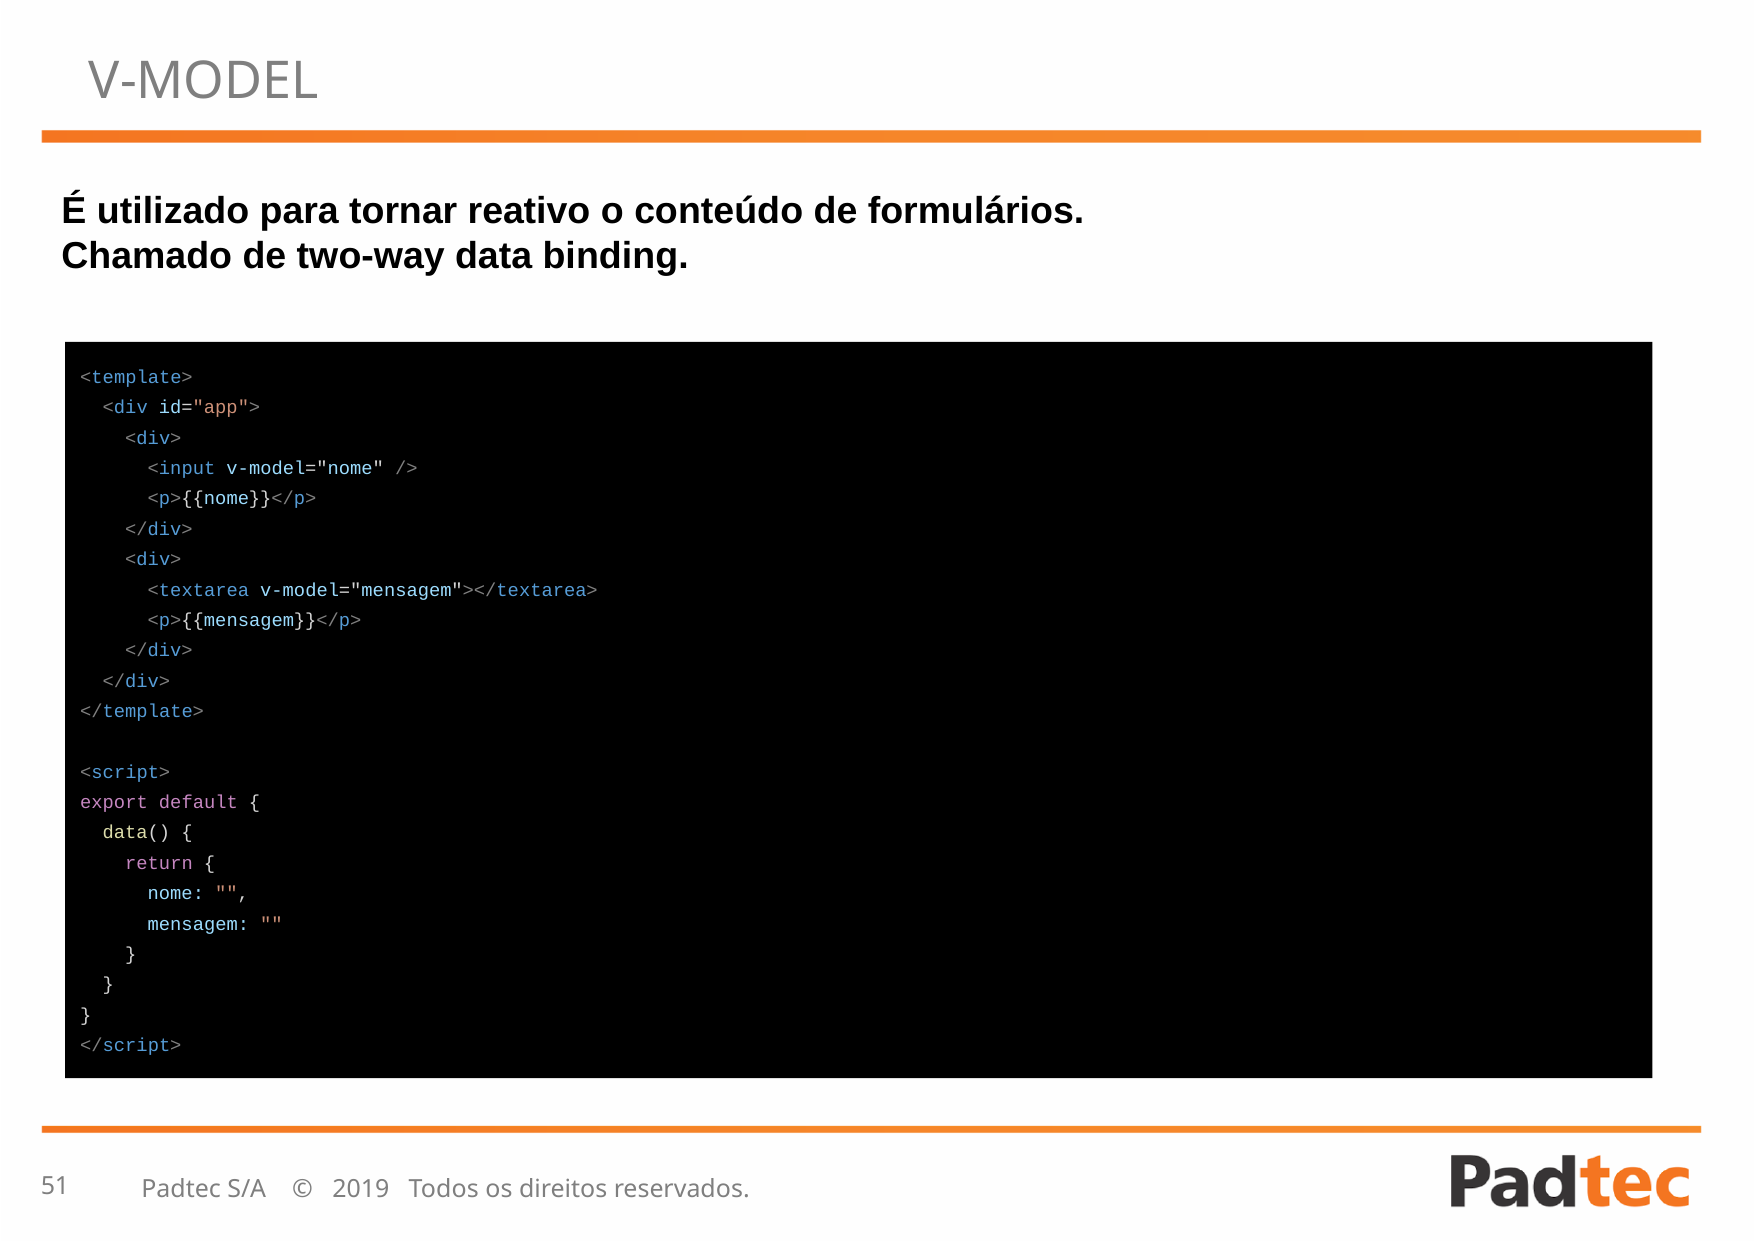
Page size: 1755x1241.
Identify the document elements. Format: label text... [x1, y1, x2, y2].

picture [0, 0, 1755, 1241]
text_box É utilizado para tornar reativo o conteúdo de formulários. Chamado de two-way data binding. [46, 171, 1688, 296]
title V-MODEL [73, 29, 1653, 127]
text_box <template> <div id="app"> <div> <input v-model="nome" /> <p>{{nome}}</p> </div> <div> <textarea v-model="mensagem"></textarea> <p>{{mensagem}}</p> </div> </div> </template> <script> export default { data() { return { nome: "", mensagem: "" } } } </script> [65, 341, 1653, 1079]
